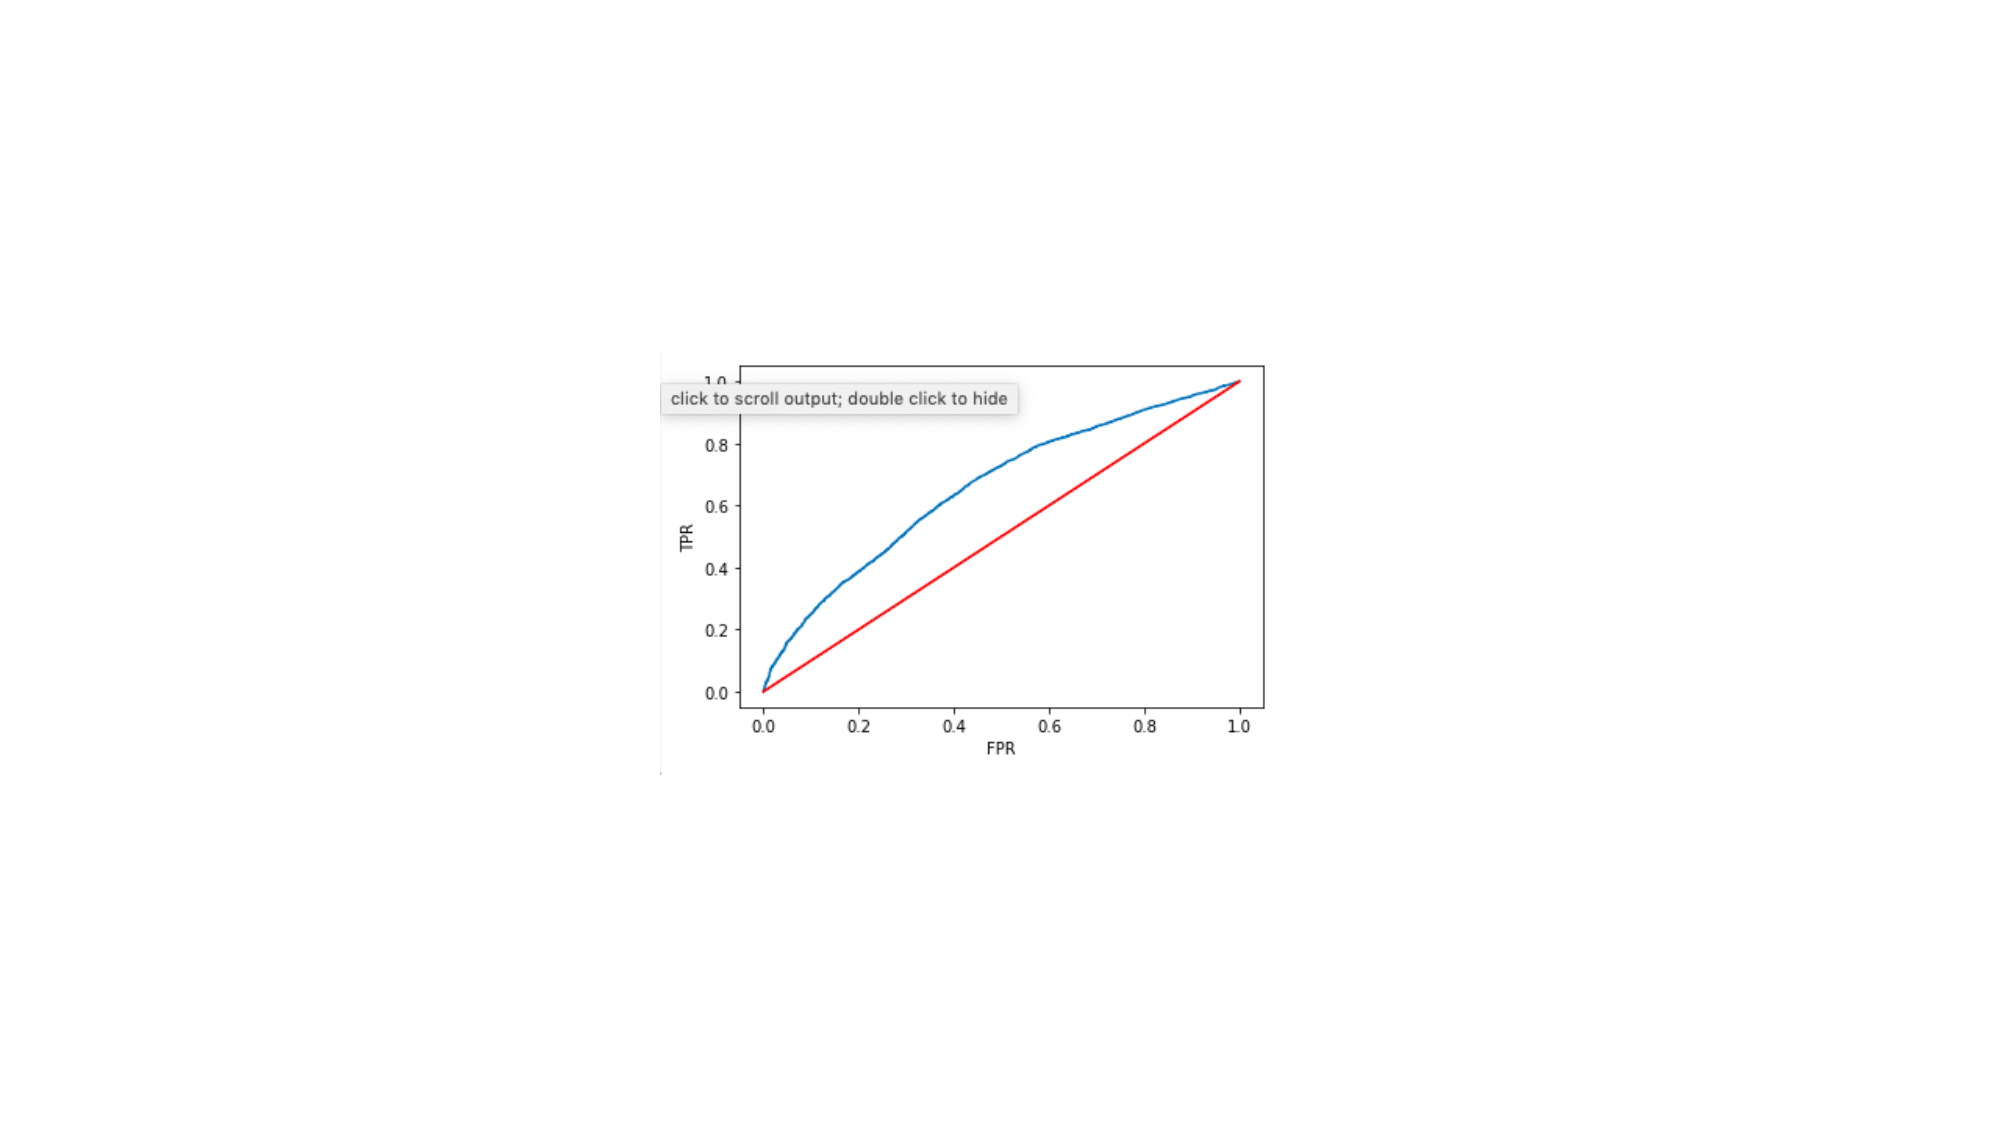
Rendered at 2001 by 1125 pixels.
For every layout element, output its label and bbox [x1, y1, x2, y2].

picture [660, 350, 1340, 775]
